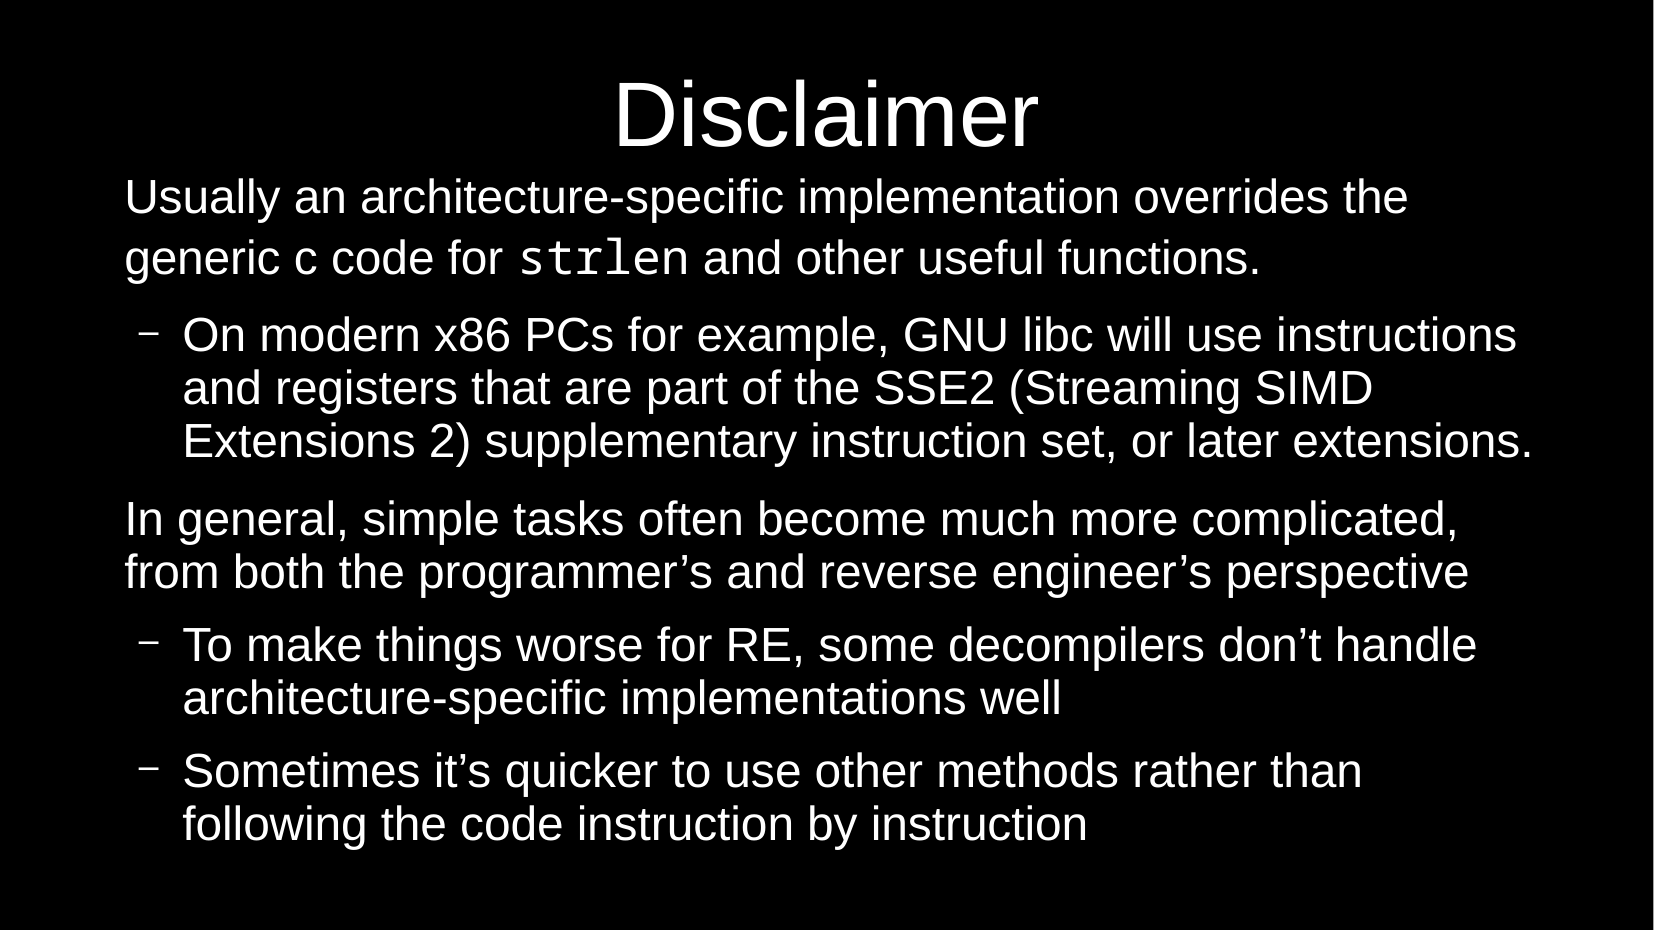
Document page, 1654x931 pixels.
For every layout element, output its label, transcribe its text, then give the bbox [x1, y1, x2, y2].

list Usually an architecture-specific implementation overrides the generic c code for strlen and other useful functions. On modern x86 PCs for example, GNU libc will use instructions and registers that are part of the SSE2 (Streaming SIMD Extensions 2) supplementary instruction set, or later extensions. In general, simple tasks often become much more complicated, from both the programmer’s and reverse engineer’s perspective To make things worse for RE, some decompilers don’t handle architecture-specific implementations well Sometimes it’s quicker to use other methods rather than following the code instruction by instruction [66, 170, 1540, 870]
title Disclaimer [82, 37, 1571, 193]
